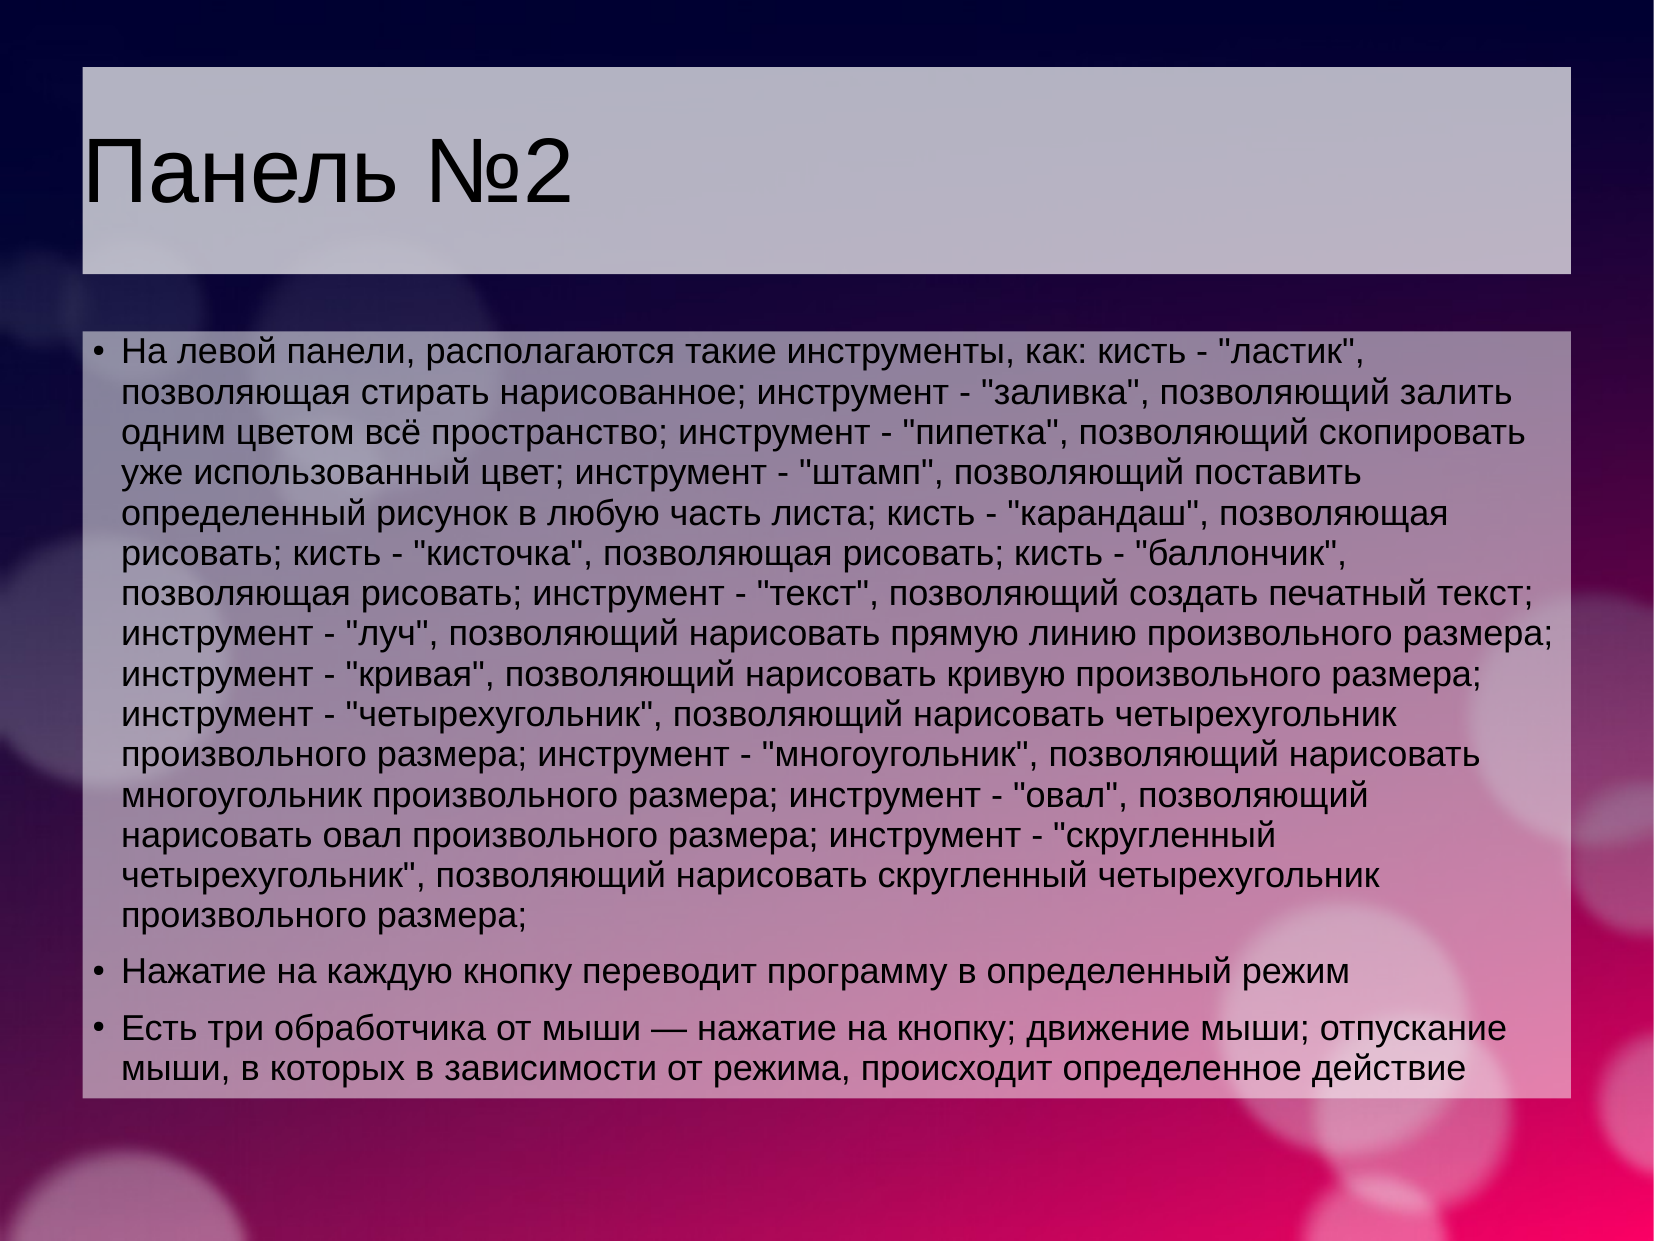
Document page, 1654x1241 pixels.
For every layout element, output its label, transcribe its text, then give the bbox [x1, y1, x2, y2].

title Панель №2 [82, 67, 1571, 275]
list На левой панели, располагаются такие инструменты, как: кисть - "ластик", позволяющая стирать нарисованное; инструмент - "заливка", позволяющий залить одним цветом всё пространство; инструмент - "пипетка", позволяющий скопировать уже использованный цвет; инструмент - "штамп", позволяющий поставить определенный рисунок в любую часть листа; кисть - "карандаш", позволяющая рисовать; кисть - "кисточка", позволяющая рисовать; кисть - "баллончик", позволяющая рисовать; инструмент - "текст", позволяющий создать печатный текст; инструмент - "луч", позволяющий нарисовать прямую линию произвольного размера; инструмент - "кривая", позволяющий нарисовать кривую произвольного размера; инструмент - "четырехугольник", позволяющий нарисовать четырехугольник произвольного размера; инструмент - "многоугольник", позволяющий нарисовать многоугольник произвольного размера; инструмент - "овал", позволяющий нарисовать овал произвольного размера; инструмент - "скругленный четырехугольник", позволяющий нарисовать скругленный четырехугольник произвольного размера; Нажатие на каждую кнопку переводит программу в определенный режим Есть три обработчика от мыши — нажатие на кнопку; движение мыши; отпускание мыши, в которых в зависимости от режима, происходит определенное действие [82, 331, 1571, 1099]
picture [0, 0, 1654, 1241]
